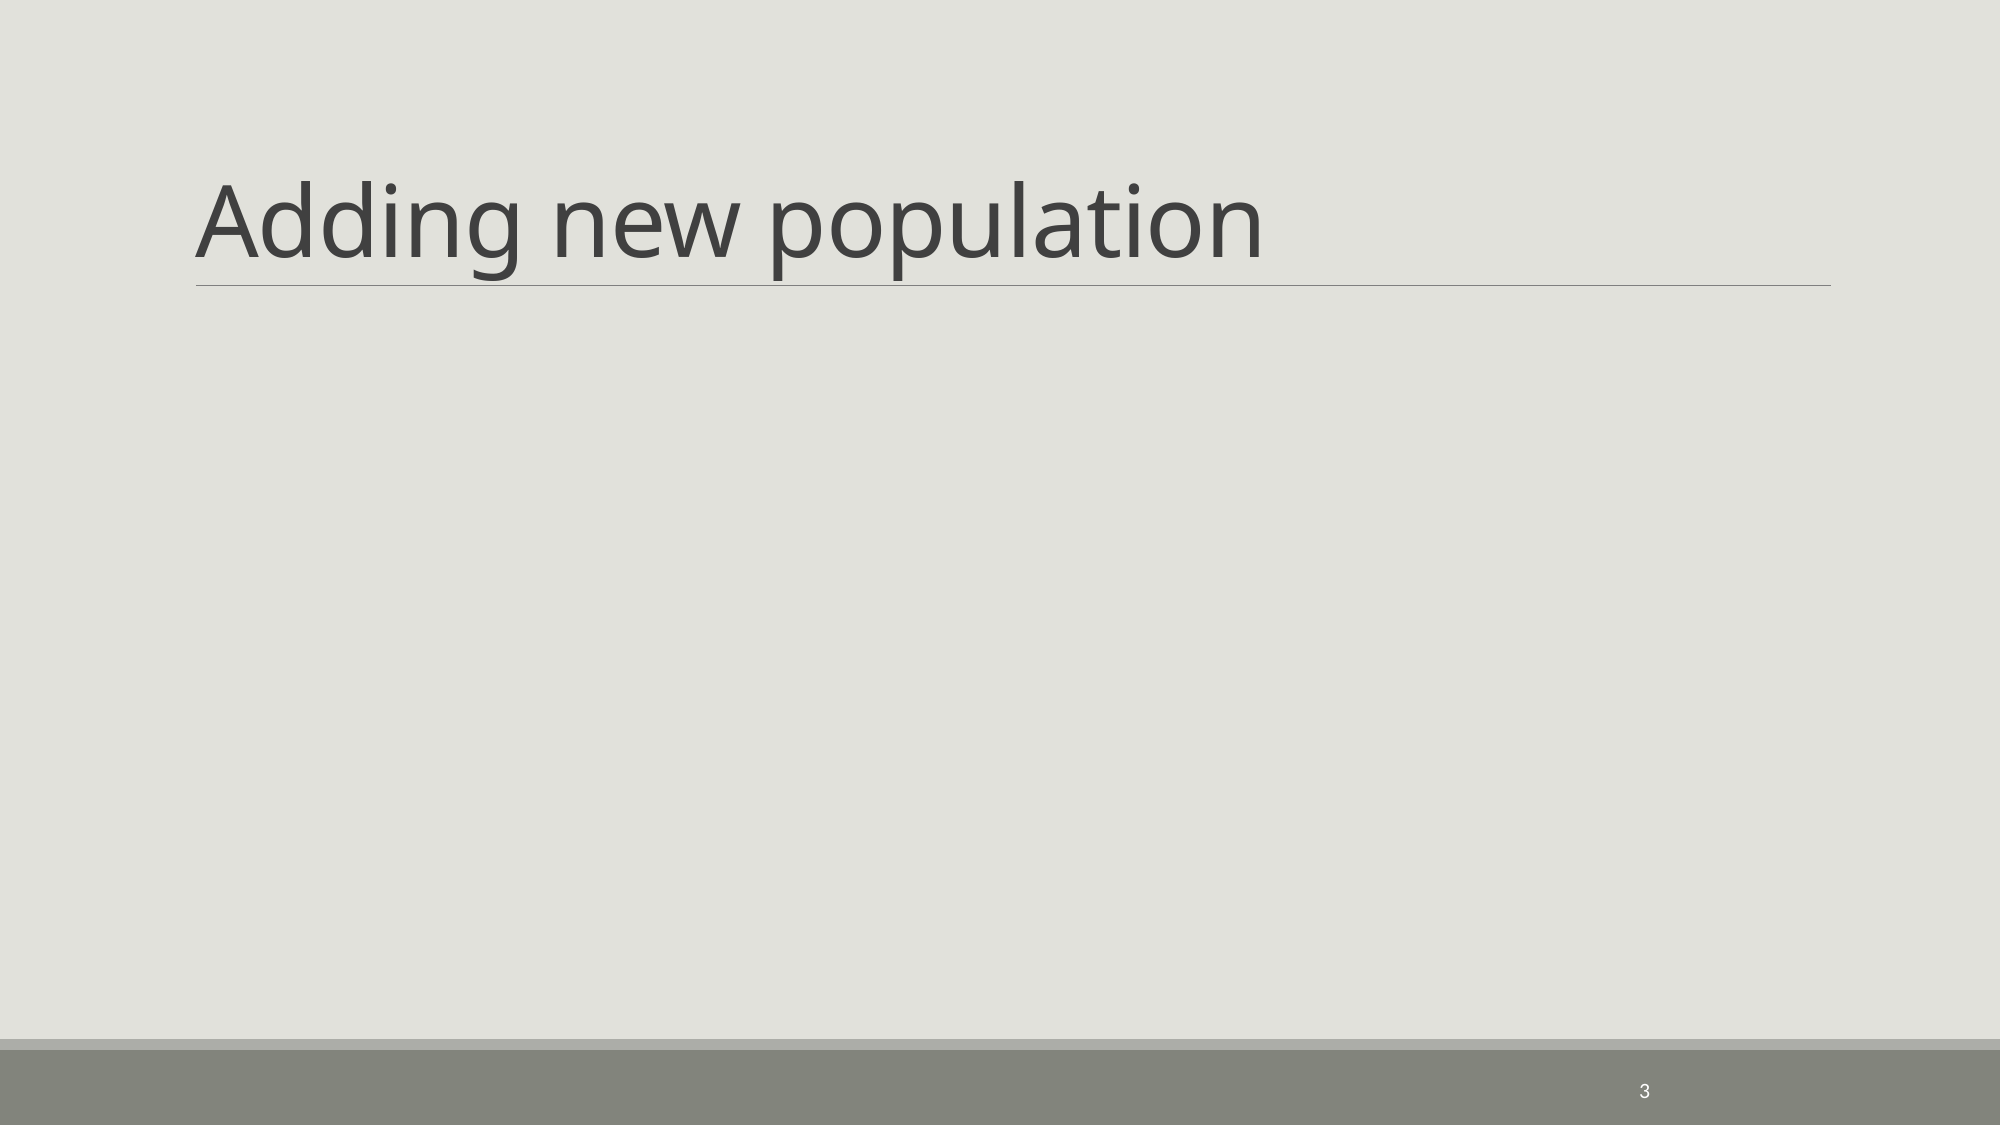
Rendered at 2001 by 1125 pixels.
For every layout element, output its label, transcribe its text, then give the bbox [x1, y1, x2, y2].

text_box [1624, 1059, 1840, 1120]
title Adding new population [180, 47, 1831, 286]
